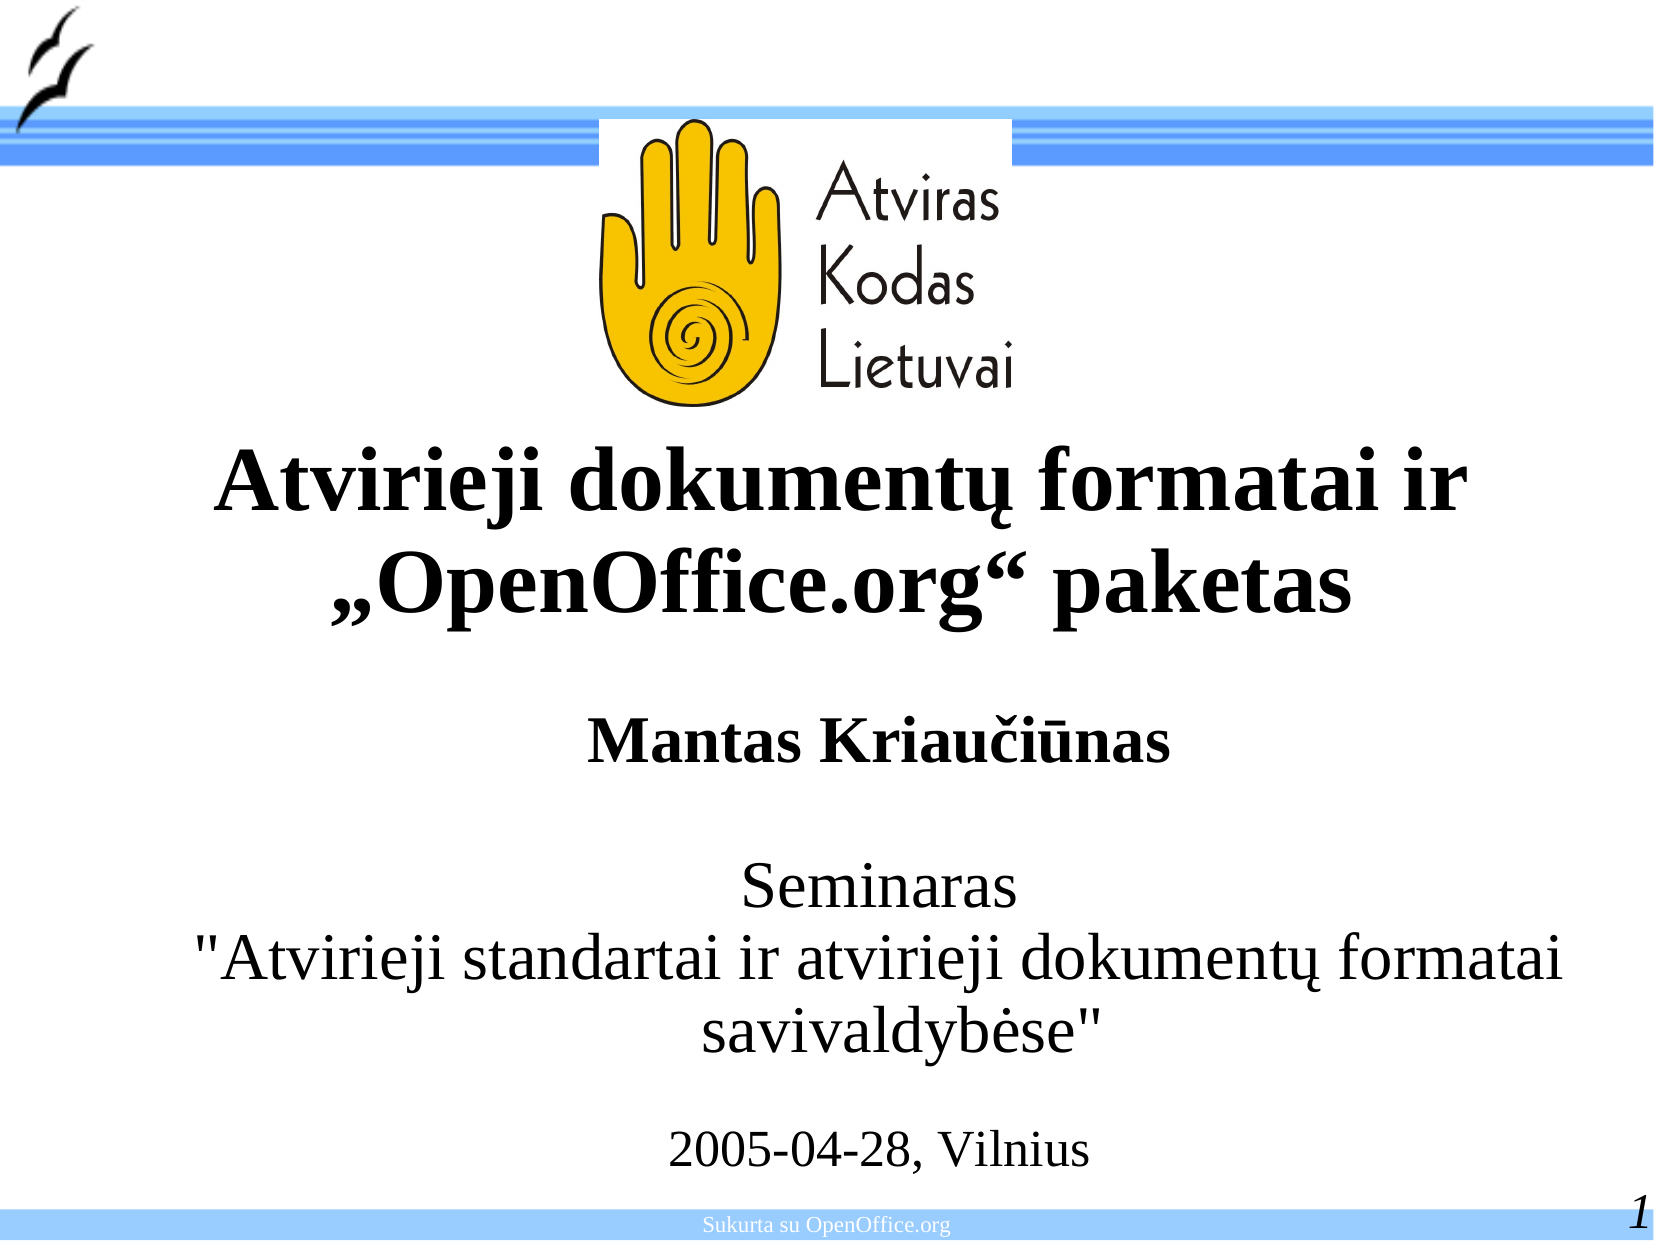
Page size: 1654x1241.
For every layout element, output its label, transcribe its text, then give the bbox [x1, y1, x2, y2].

subtitle Atvirieji dokumentų formatai ir „OpenOffice.org“ paketas Mantas Kriaučiūnas Seminaras "Atvirieji standartai ir atvirieji dokumentų formatai savivaldybėse" 2005-04-28, Vilnius [73, 382, 1611, 1224]
picture [0, 0, 1654, 407]
